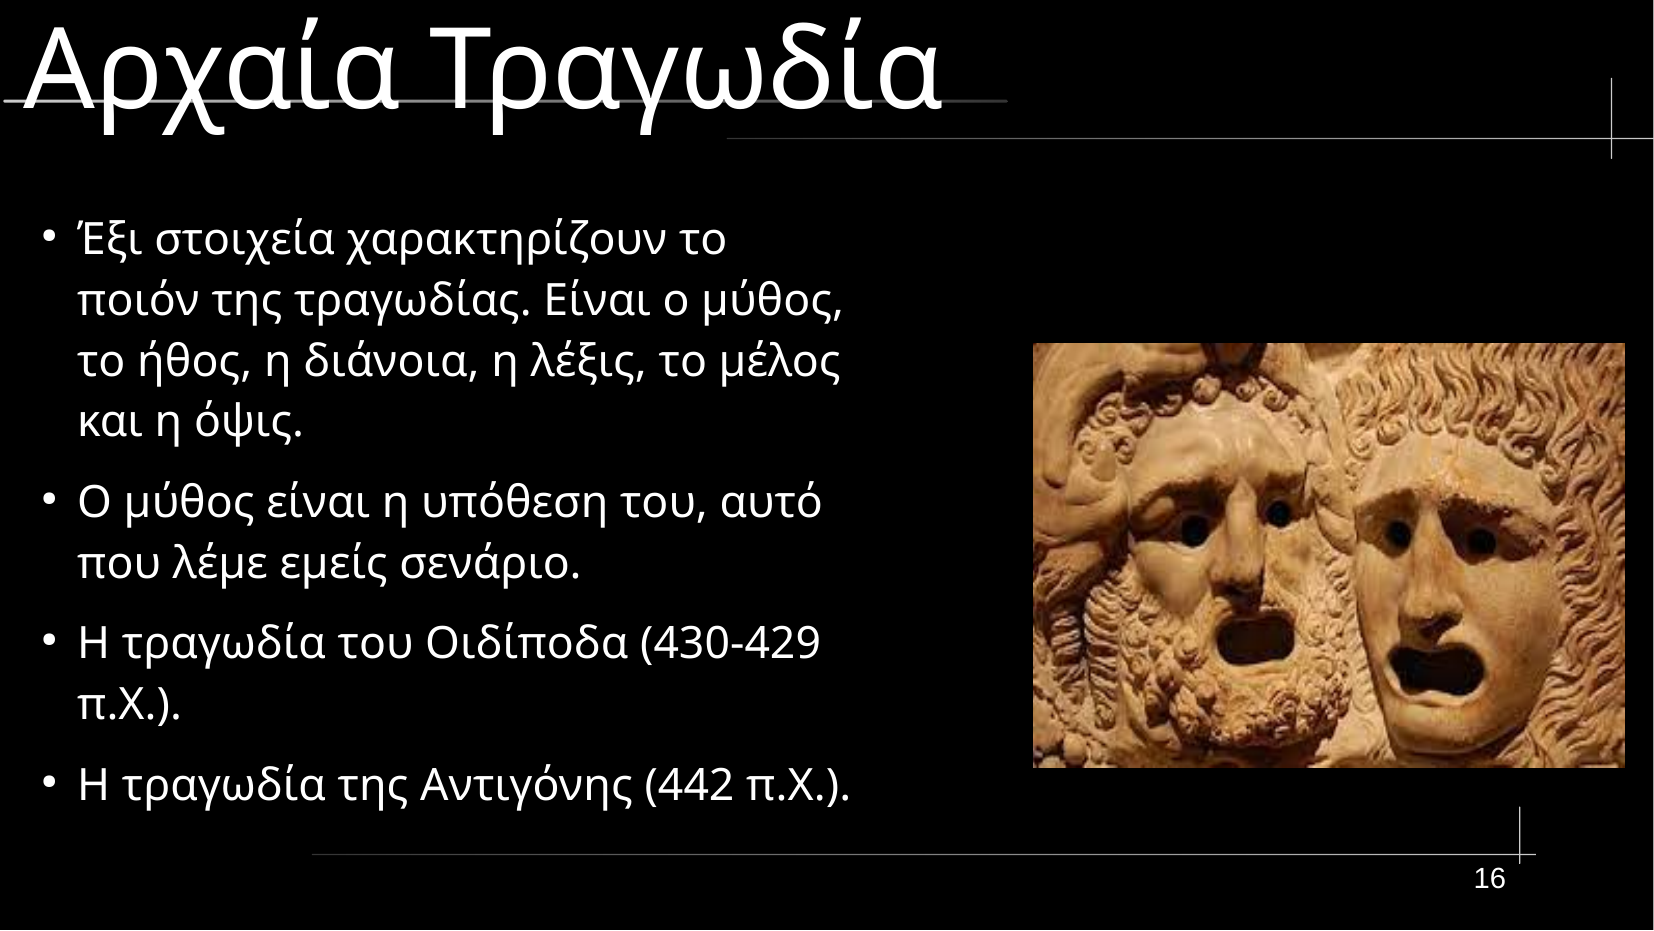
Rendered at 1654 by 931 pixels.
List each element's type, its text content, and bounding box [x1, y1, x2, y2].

list Έξι στοιχεία χαρακτηρίζουν το ποιόν της τραγωδίας. Είναι ο μύθος, το ήθος, η διάνοια, η λέξις, το μέλος και η όψις. Ο μύθος είναι η υπόθεση του, αυτό που λέμε εμείς σενάριο. Η τραγωδία του Οιδίποδα (430-429 π.Χ.). Η τραγωδία της Αντιγόνης (442 π.Χ.). [29, 206, 863, 857]
picture [1033, 343, 1625, 768]
title Αρχαία Τραγωδία [23, 8, 1589, 122]
